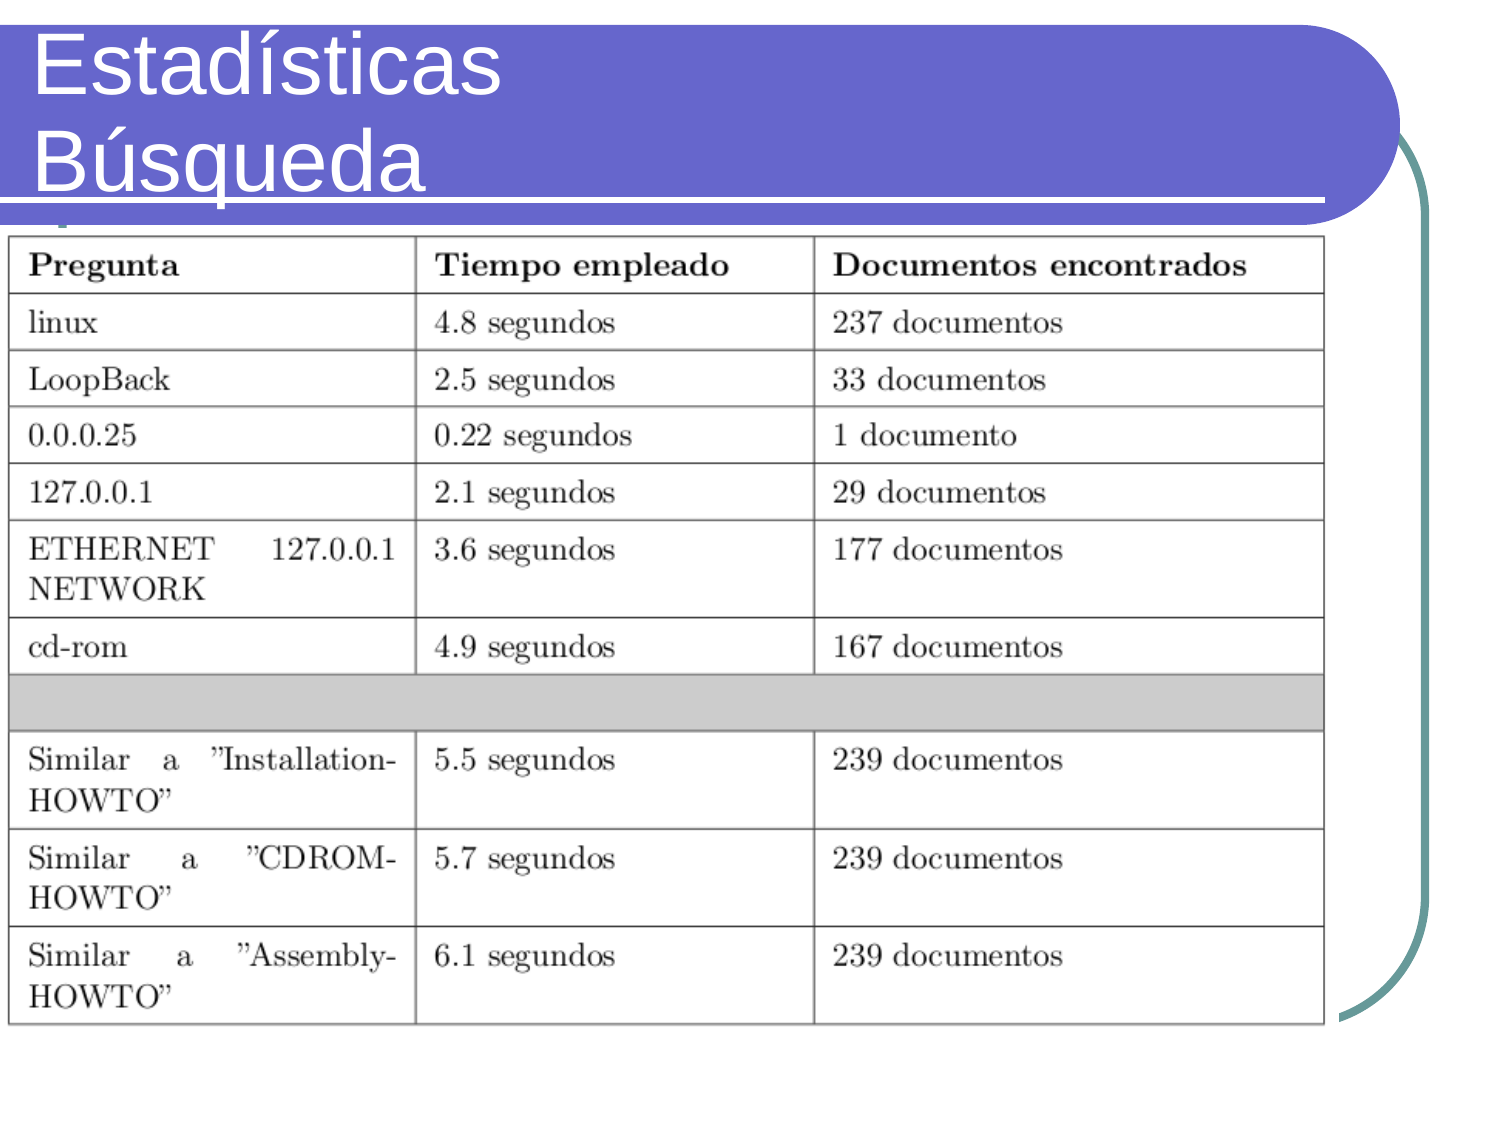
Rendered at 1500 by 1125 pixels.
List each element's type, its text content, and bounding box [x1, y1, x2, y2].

title Estadísticas Búsqueda [31, 7, 1347, 218]
picture [0, 228, 1339, 1034]
